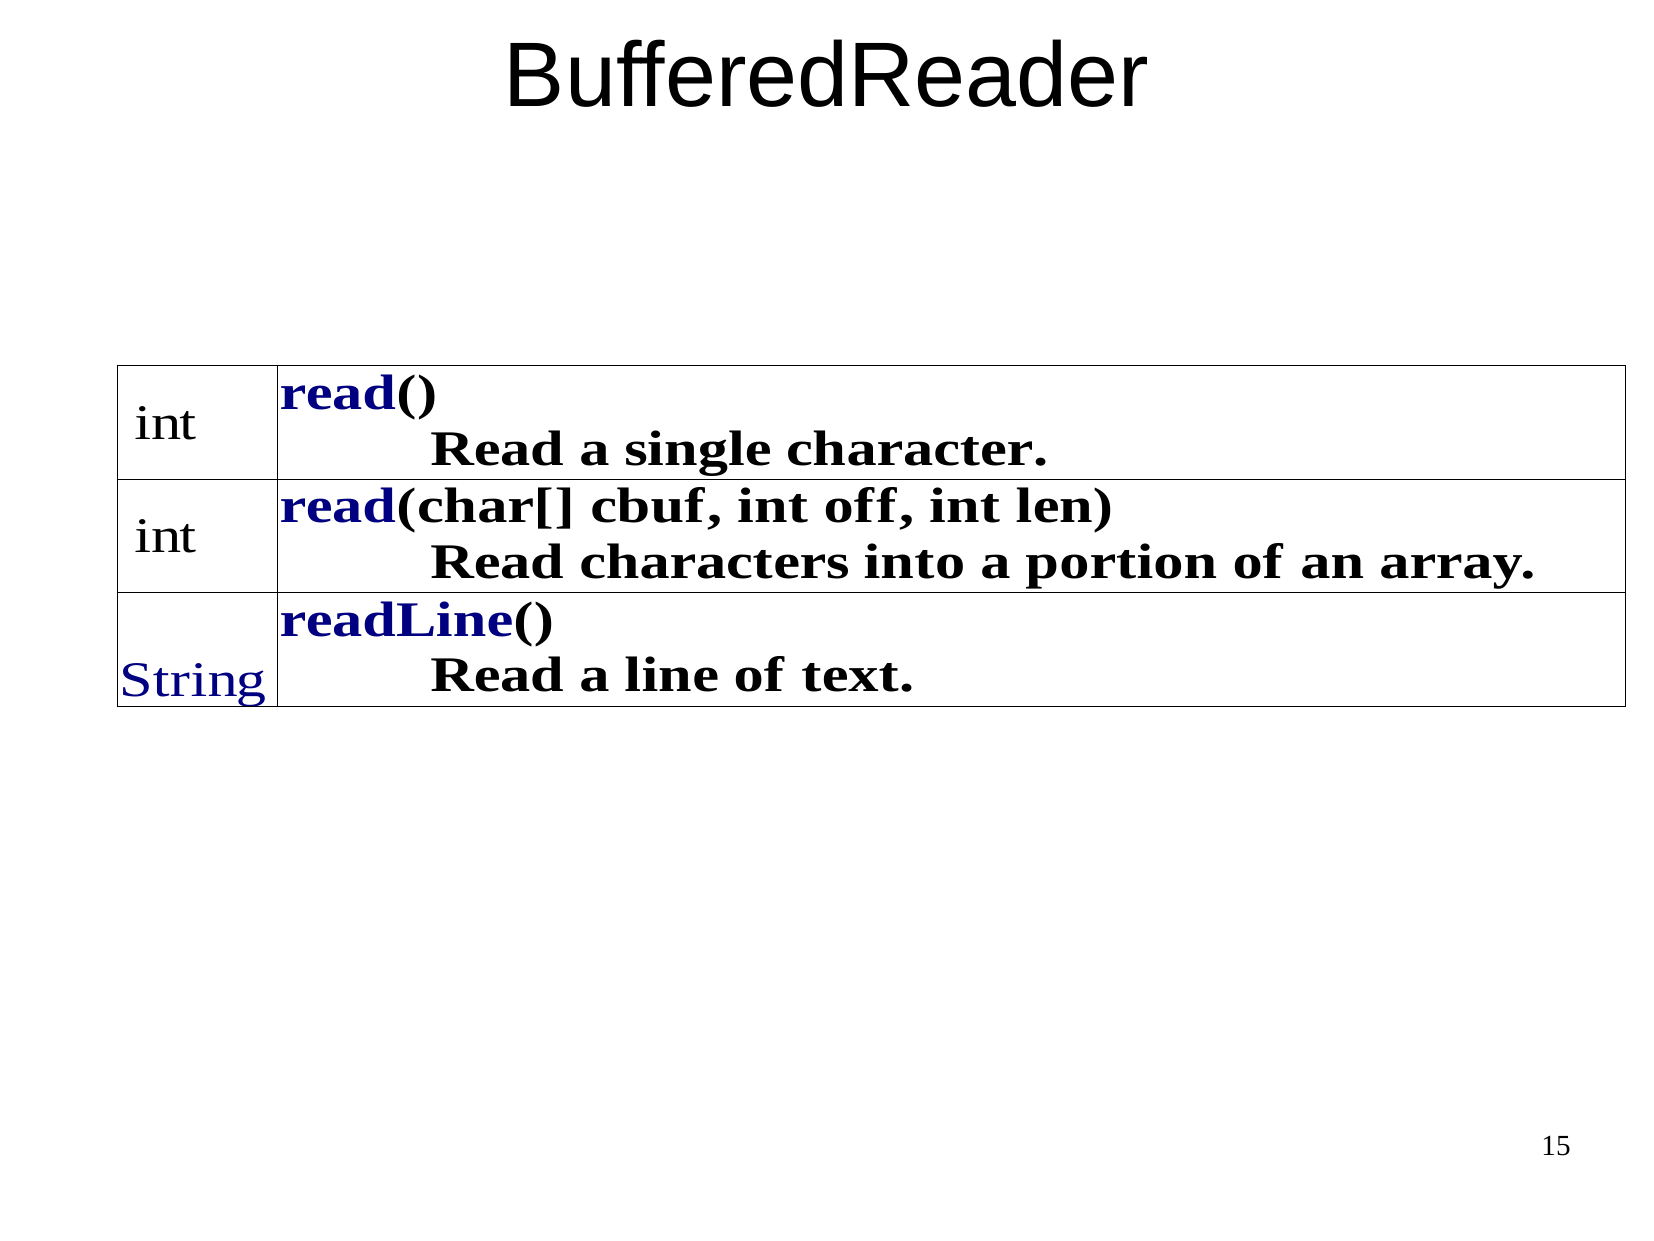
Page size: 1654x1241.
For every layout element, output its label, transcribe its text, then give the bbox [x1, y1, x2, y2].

title BufferedReader [82, 0, 1571, 150]
chart [116, 339, 1654, 740]
